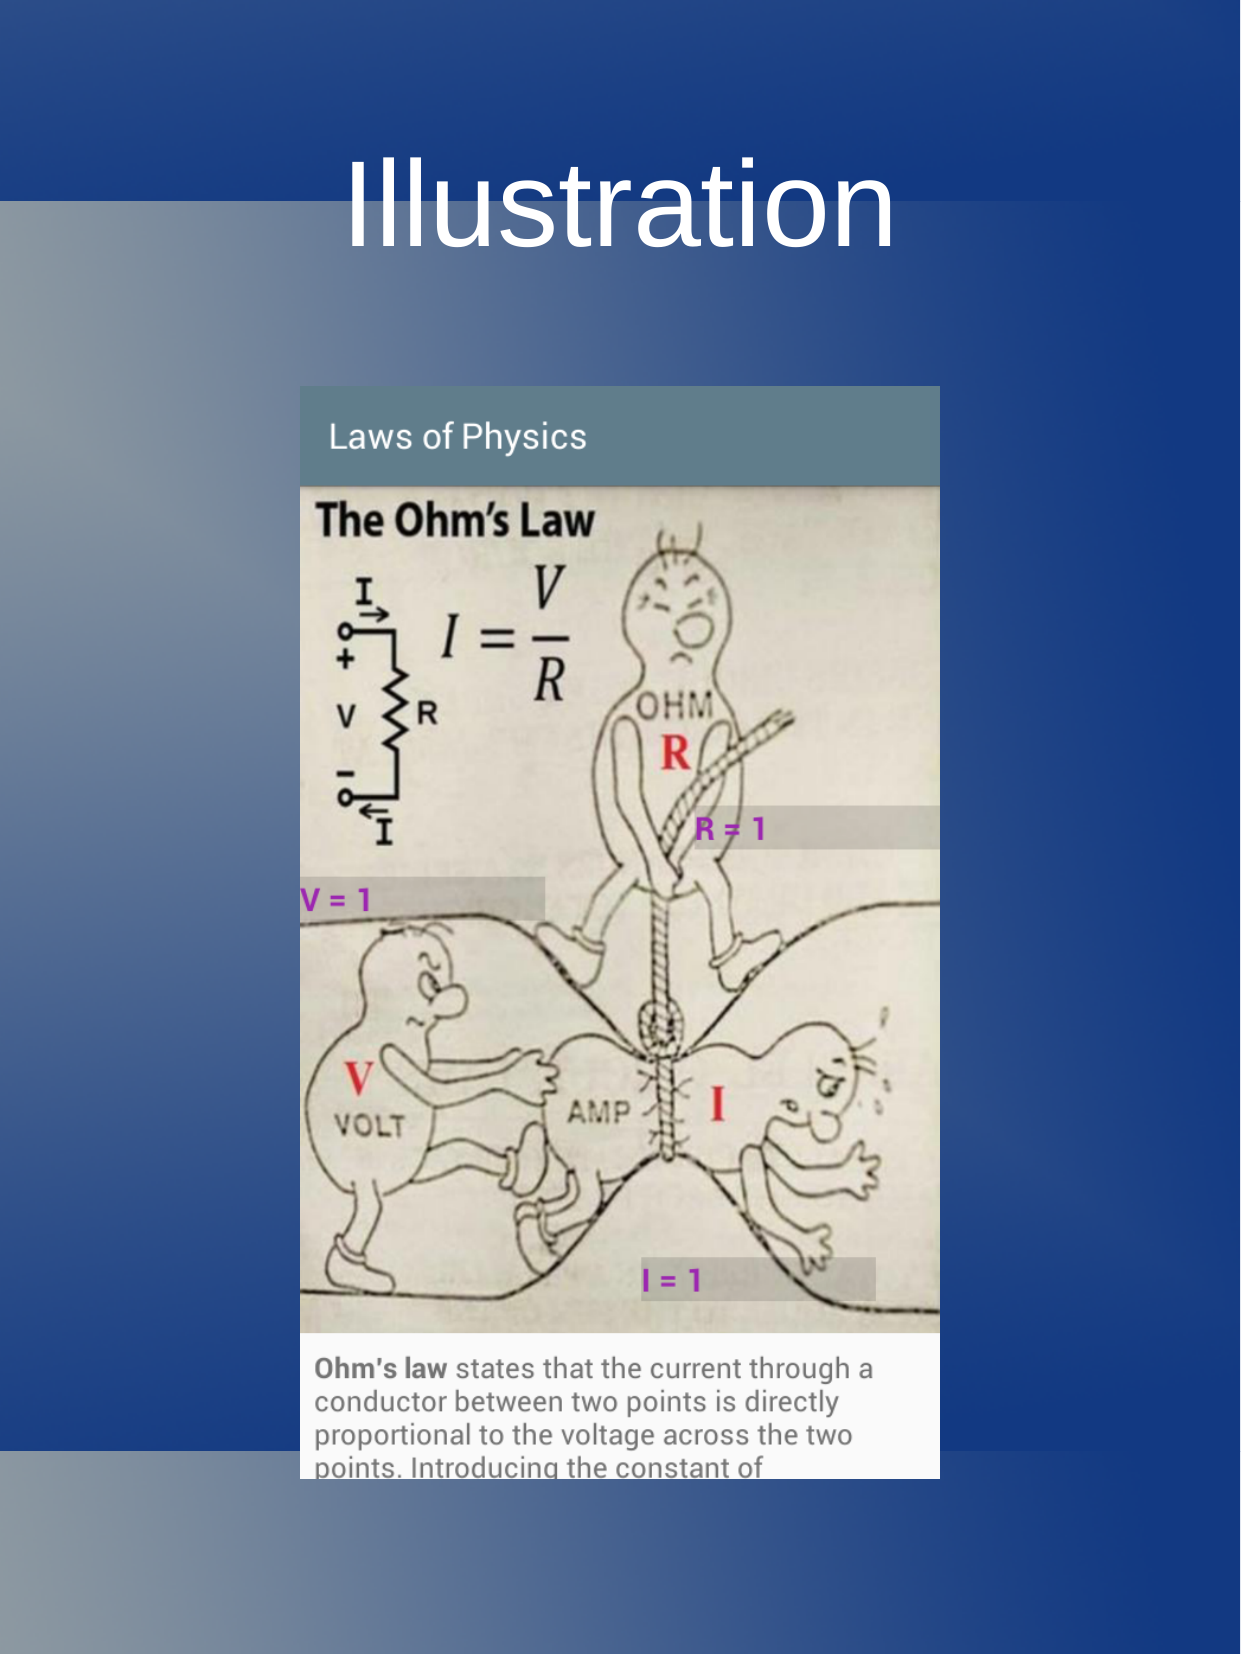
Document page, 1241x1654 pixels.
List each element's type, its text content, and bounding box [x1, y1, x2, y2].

title Illustration [62, 65, 1179, 342]
picture [0, 0, 1241, 1654]
